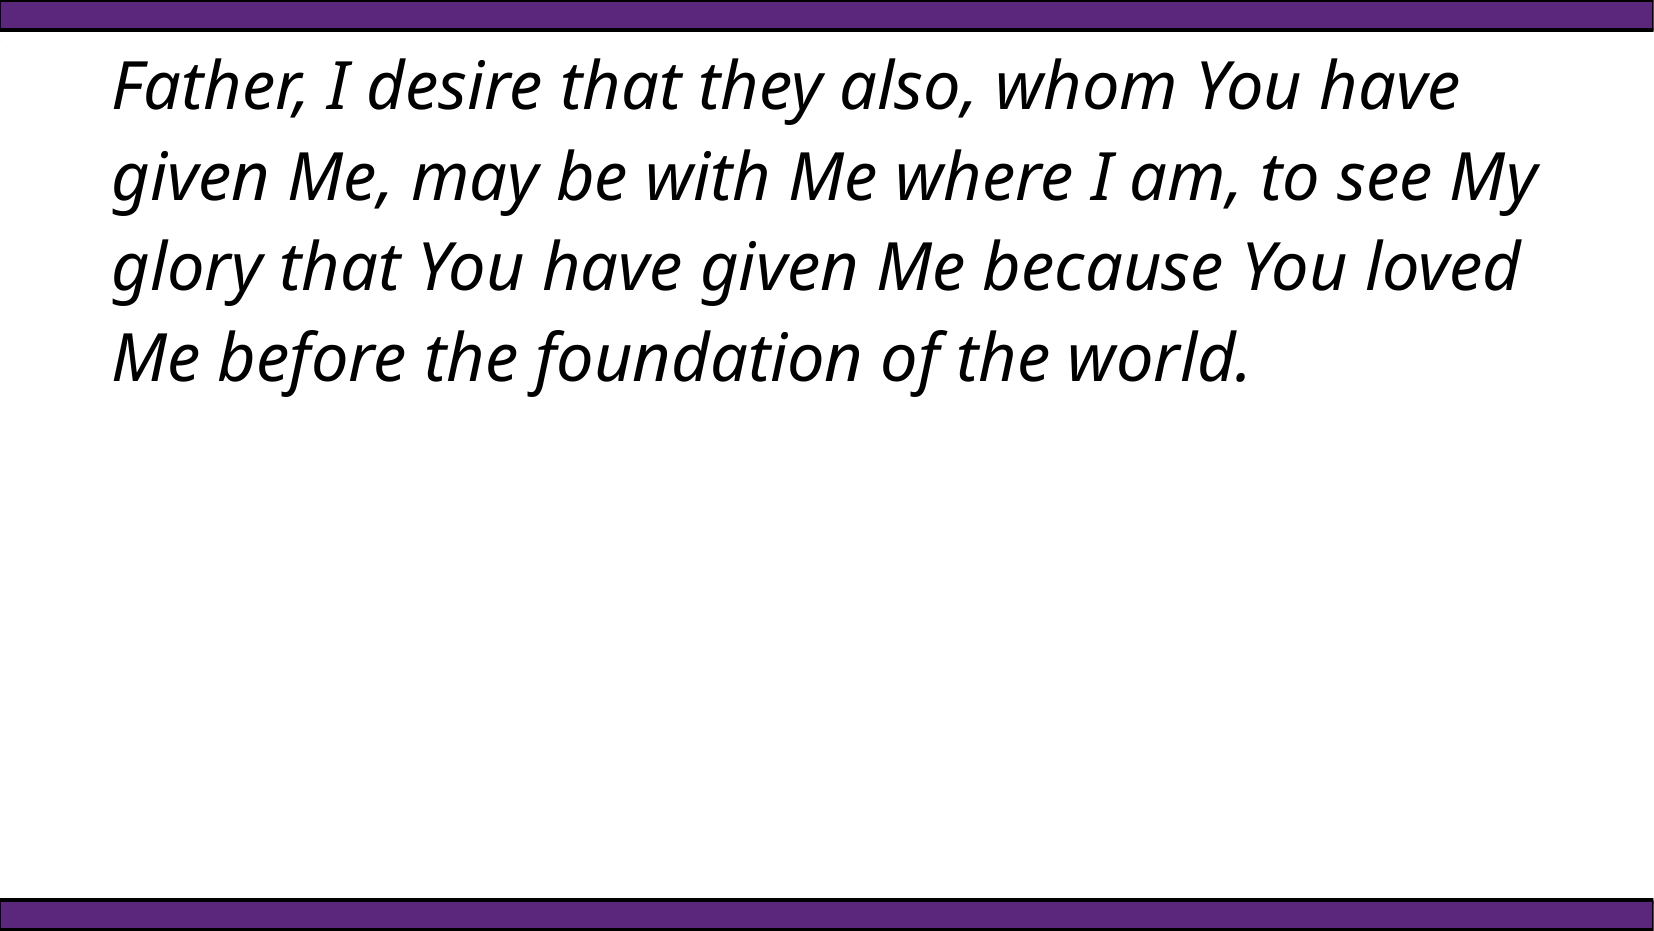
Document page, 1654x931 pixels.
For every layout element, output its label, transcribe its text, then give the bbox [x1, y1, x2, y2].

text_box [0, 0, 1654, 31]
picture [0, 31, 1654, 900]
text_box Father, I desire that they also, whom You have given Me, may be with Me where I am, to see My glory that You have given Me because You loved Me before the foundation of the world. [45, 30, 1606, 436]
text_box [0, 900, 1654, 931]
